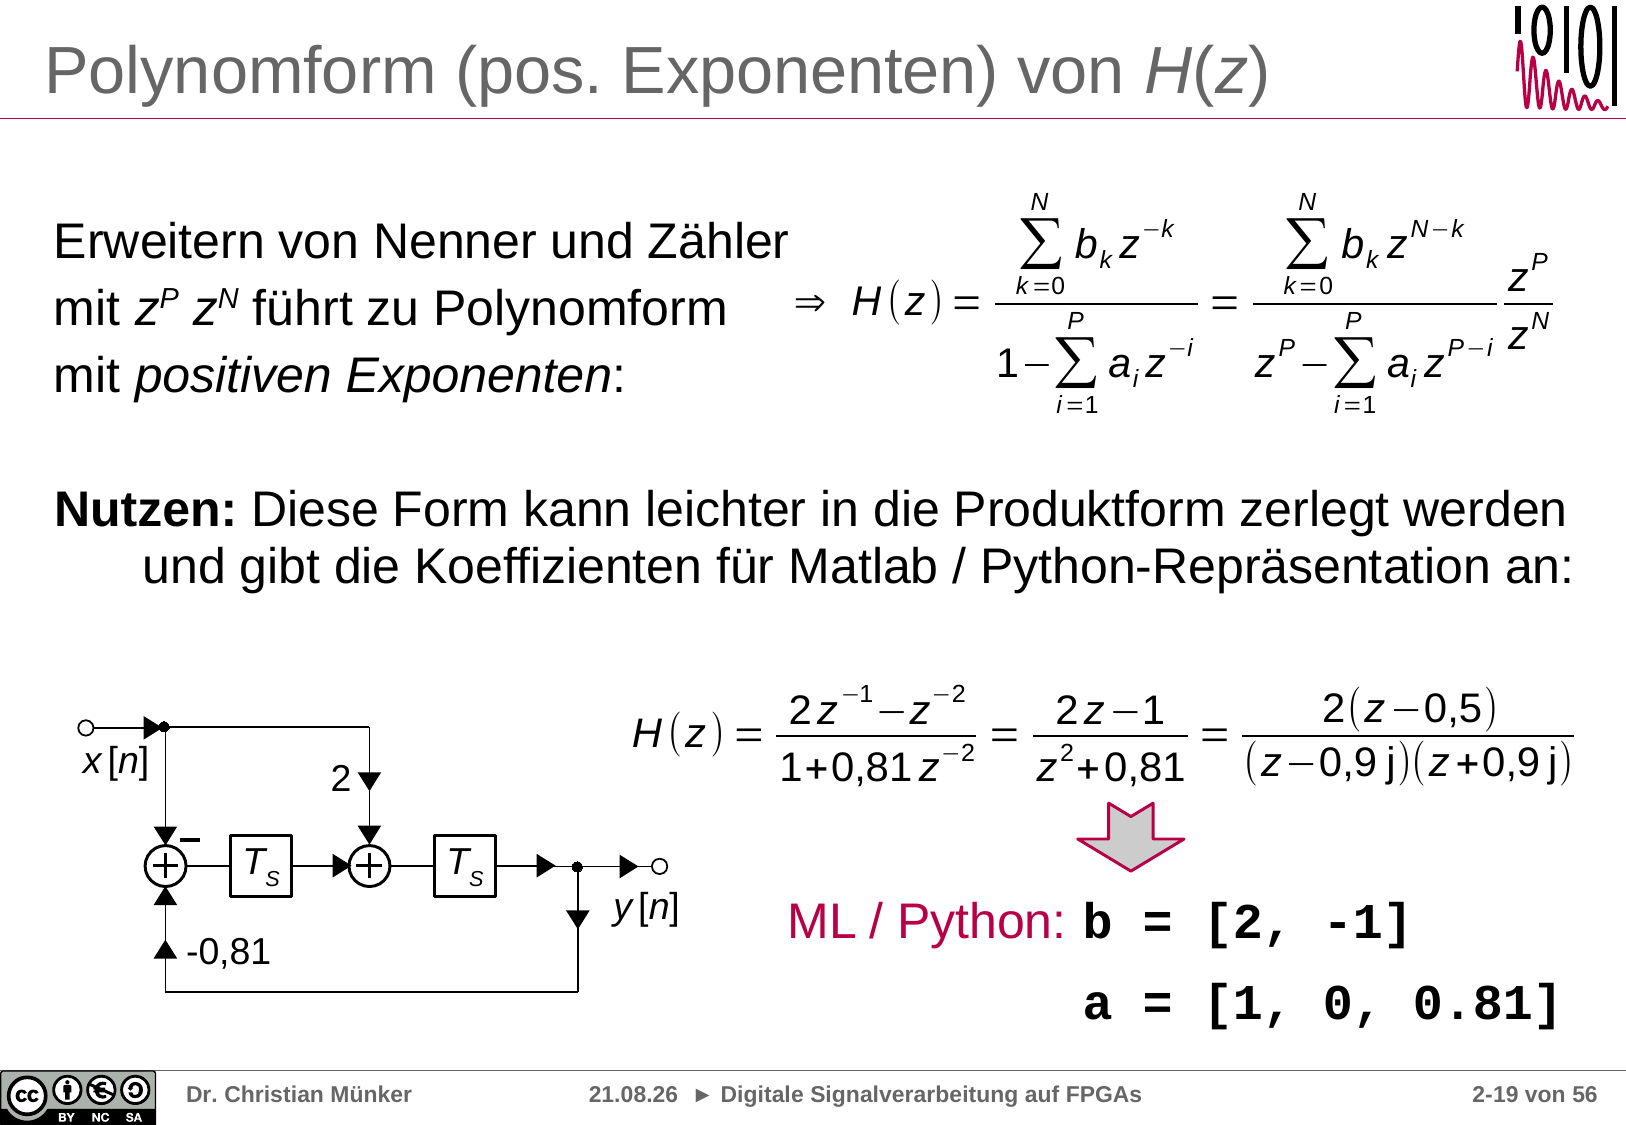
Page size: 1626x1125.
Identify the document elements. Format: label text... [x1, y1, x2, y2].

text_box Erweitern von Nenner und Zähler mit zP zN führt zu Polynomform mit positiven Exponenten: [39, 194, 827, 400]
text_box [145, 845, 186, 887]
picture [1511, 0, 1624, 113]
title Polynomform (pos. Exponenten) von H(z) [44, 29, 1299, 108]
text_box [349, 845, 390, 887]
text_box [572, 861, 583, 872]
text_box ML / Python: b = [2, -1] a = [1, 0, 0.81] [772, 885, 1583, 1041]
text_box x [n] [82, 739, 161, 794]
chart [767, 187, 1561, 420]
text_box 2 [315, 750, 367, 807]
text_box y [n] [613, 885, 691, 940]
text_box Nutzen: Diese Form kann leichter in die Produktform zerlegt werden und gibt die Koeffizienten für Matlab / Python-Repräsentation an: [39, 473, 1601, 663]
text_box TS [434, 835, 496, 897]
text_box [158, 721, 170, 732]
text_box -0,81 [171, 923, 287, 981]
text_box [1077, 803, 1185, 872]
chart [625, 680, 1583, 792]
text_box TS [230, 835, 292, 897]
